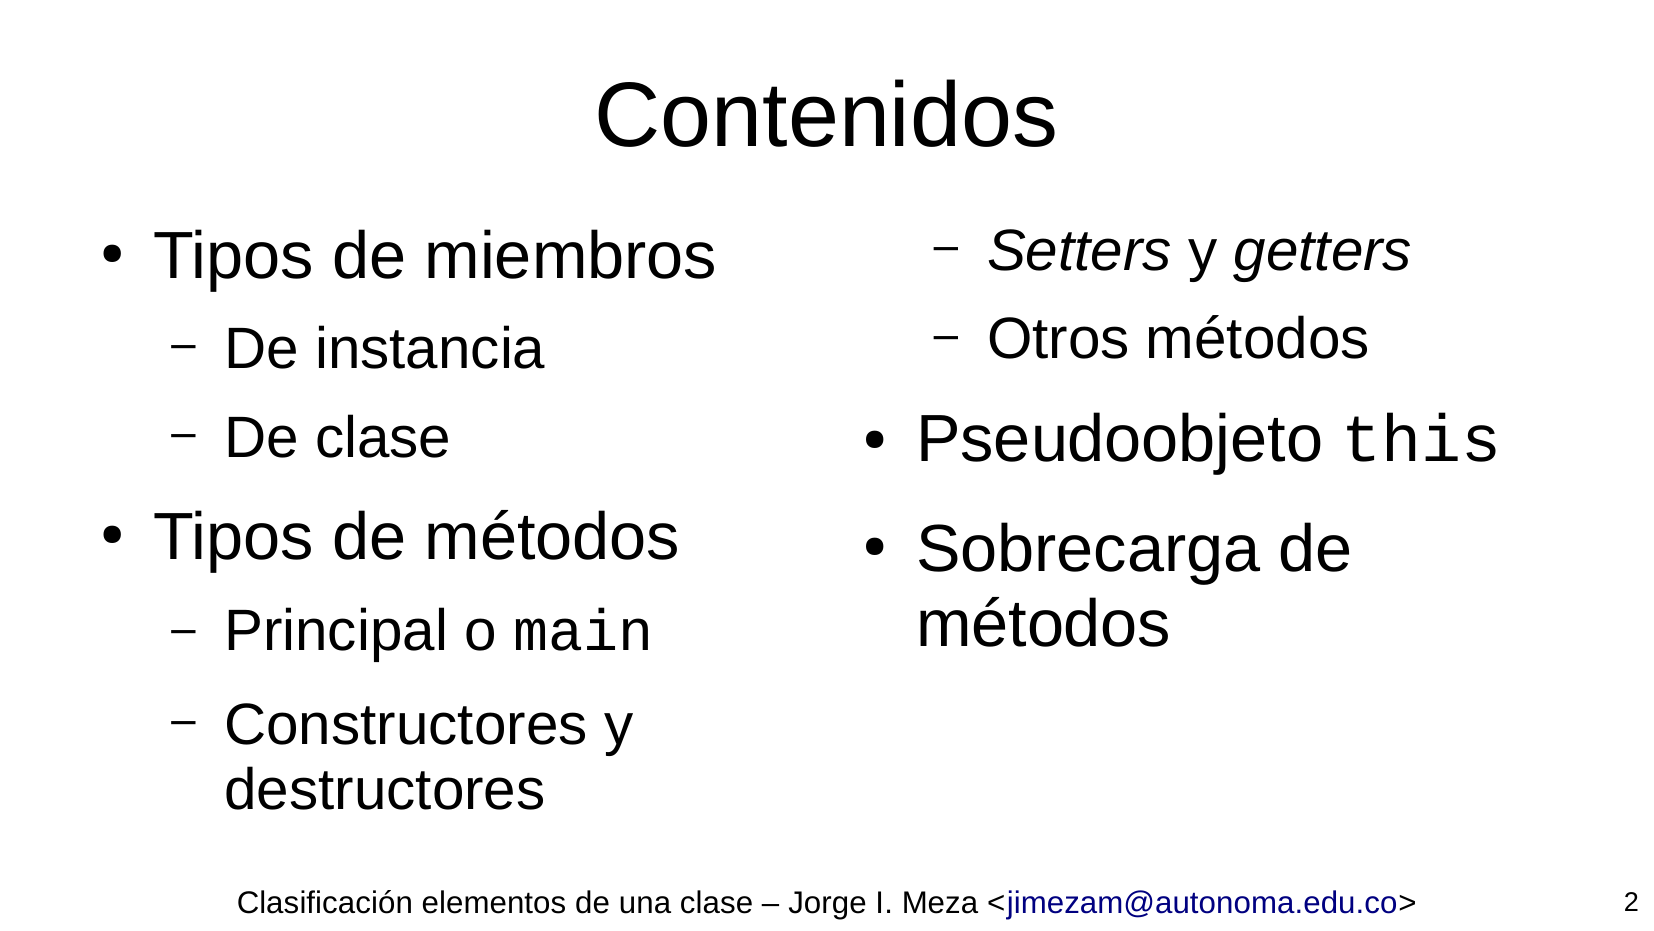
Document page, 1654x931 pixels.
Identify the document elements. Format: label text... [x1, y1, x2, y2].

list Tipos de miembros De instancia De clase Tipos de métodos Principal o main Constructores y destructores [82, 217, 809, 879]
title Contenidos [82, 37, 1571, 193]
list Setters y getters Otros métodos Pseudoobjeto this Sobrecarga de métodos [845, 217, 1572, 879]
